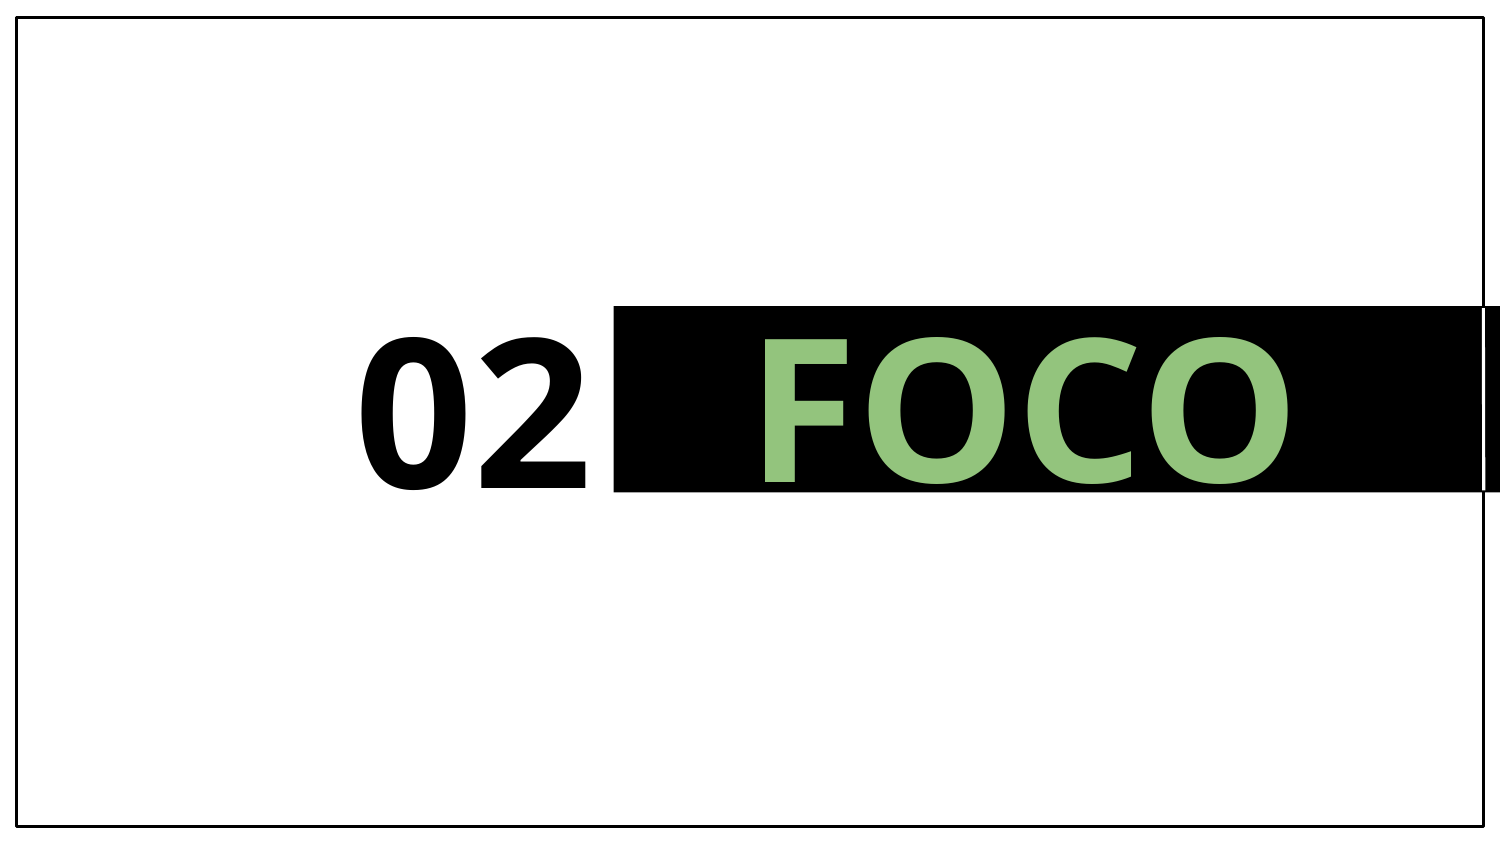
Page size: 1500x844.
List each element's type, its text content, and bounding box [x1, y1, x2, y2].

title FOCO [732, 267, 1442, 470]
title 02 [336, 328, 610, 482]
